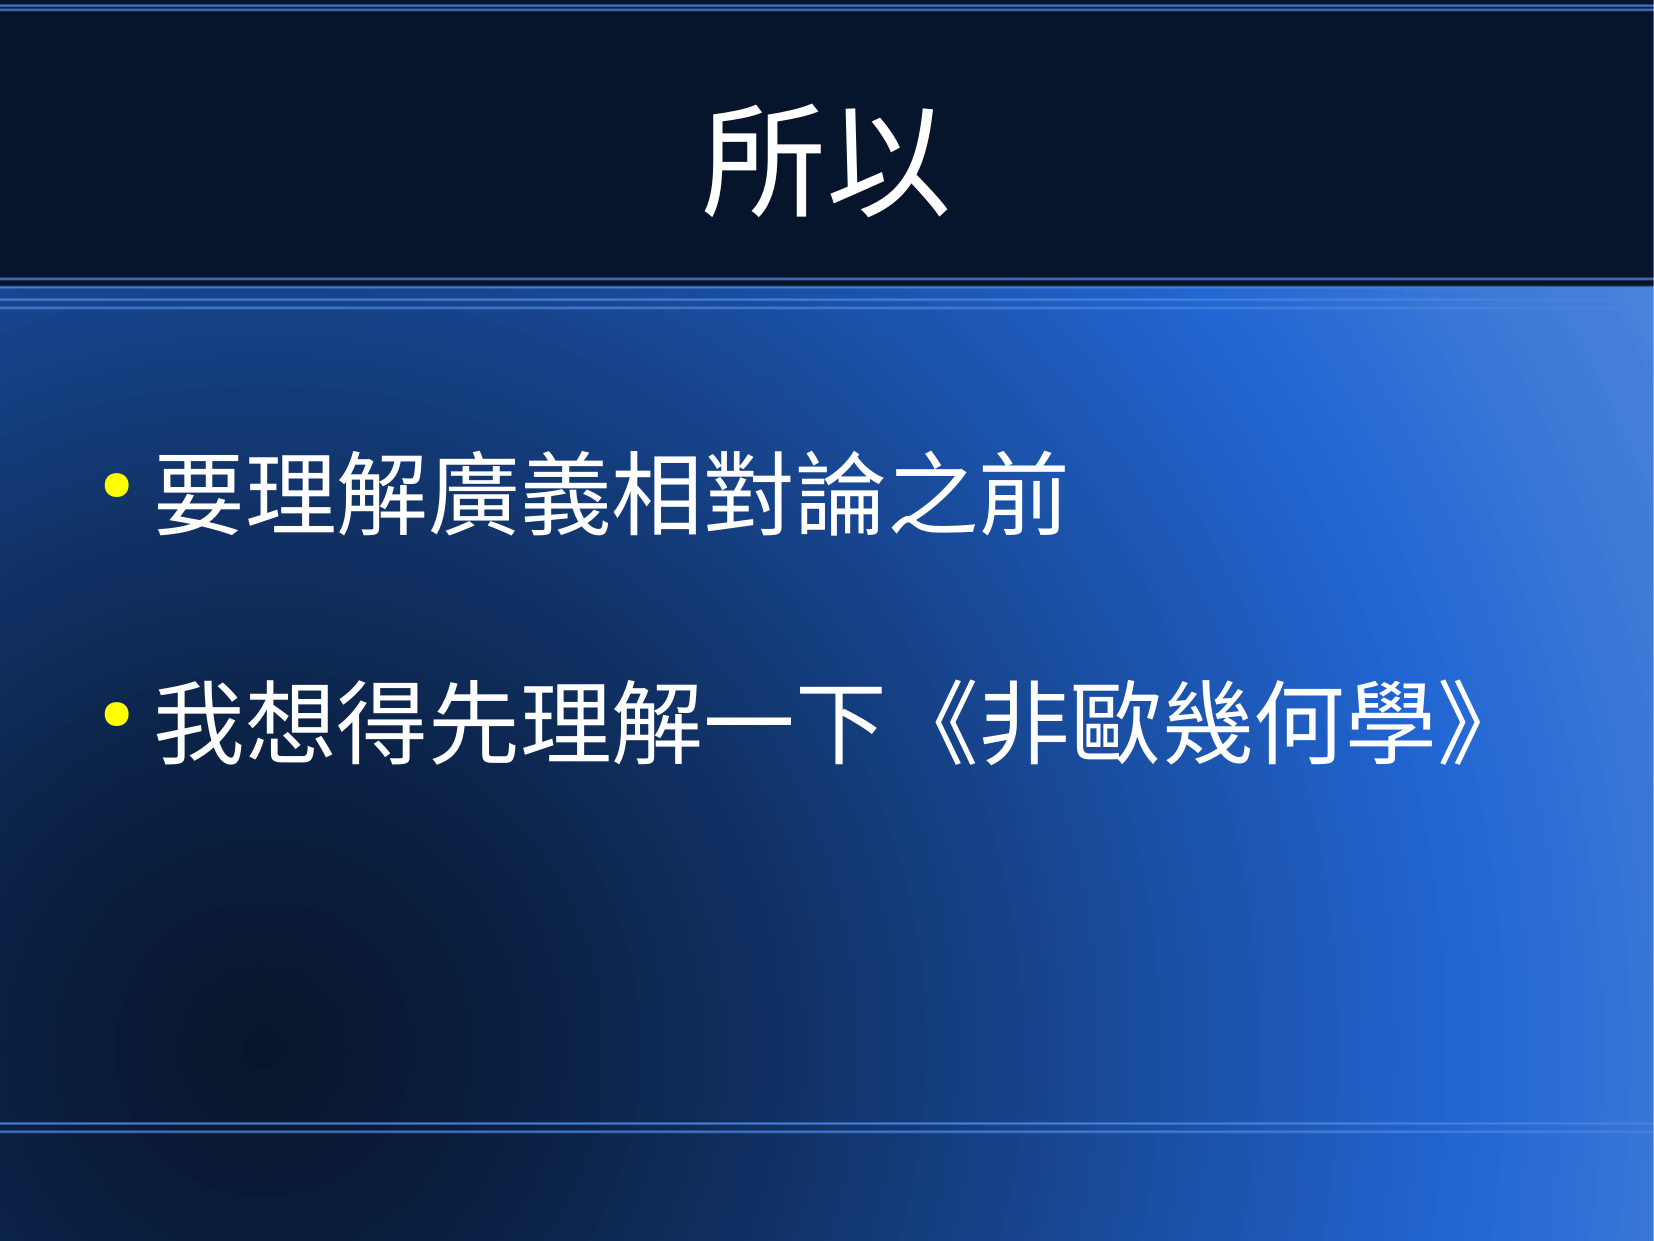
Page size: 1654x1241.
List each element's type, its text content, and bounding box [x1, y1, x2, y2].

title 所以 [82, 49, 1571, 257]
list 要理解廣義相對論之前 我想得先理解一下《非歐幾何學》 [82, 355, 1571, 1241]
picture [0, 0, 1654, 1241]
